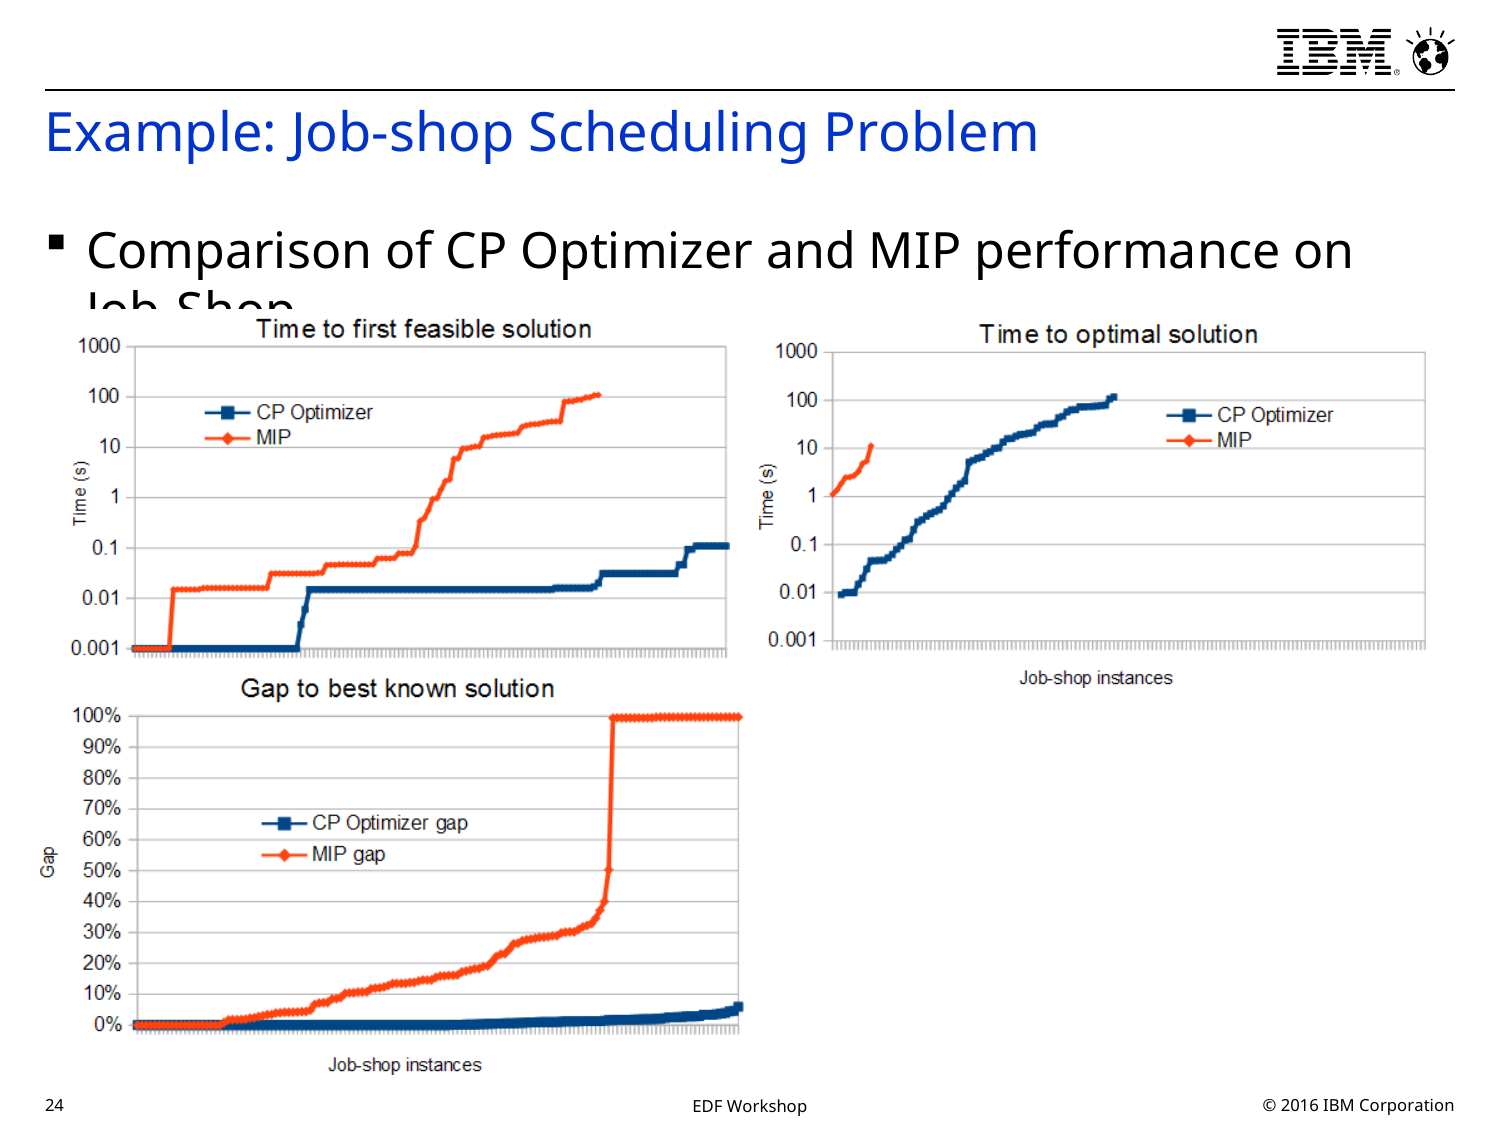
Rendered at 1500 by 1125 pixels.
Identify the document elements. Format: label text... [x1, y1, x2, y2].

picture [1260, 10, 1468, 90]
picture [29, 309, 1436, 1075]
list Comparison of CP Optimizer and MIP performance on Job-Shop [29, 210, 1455, 315]
title Example: Job-shop Scheduling Problem [29, 97, 1455, 203]
